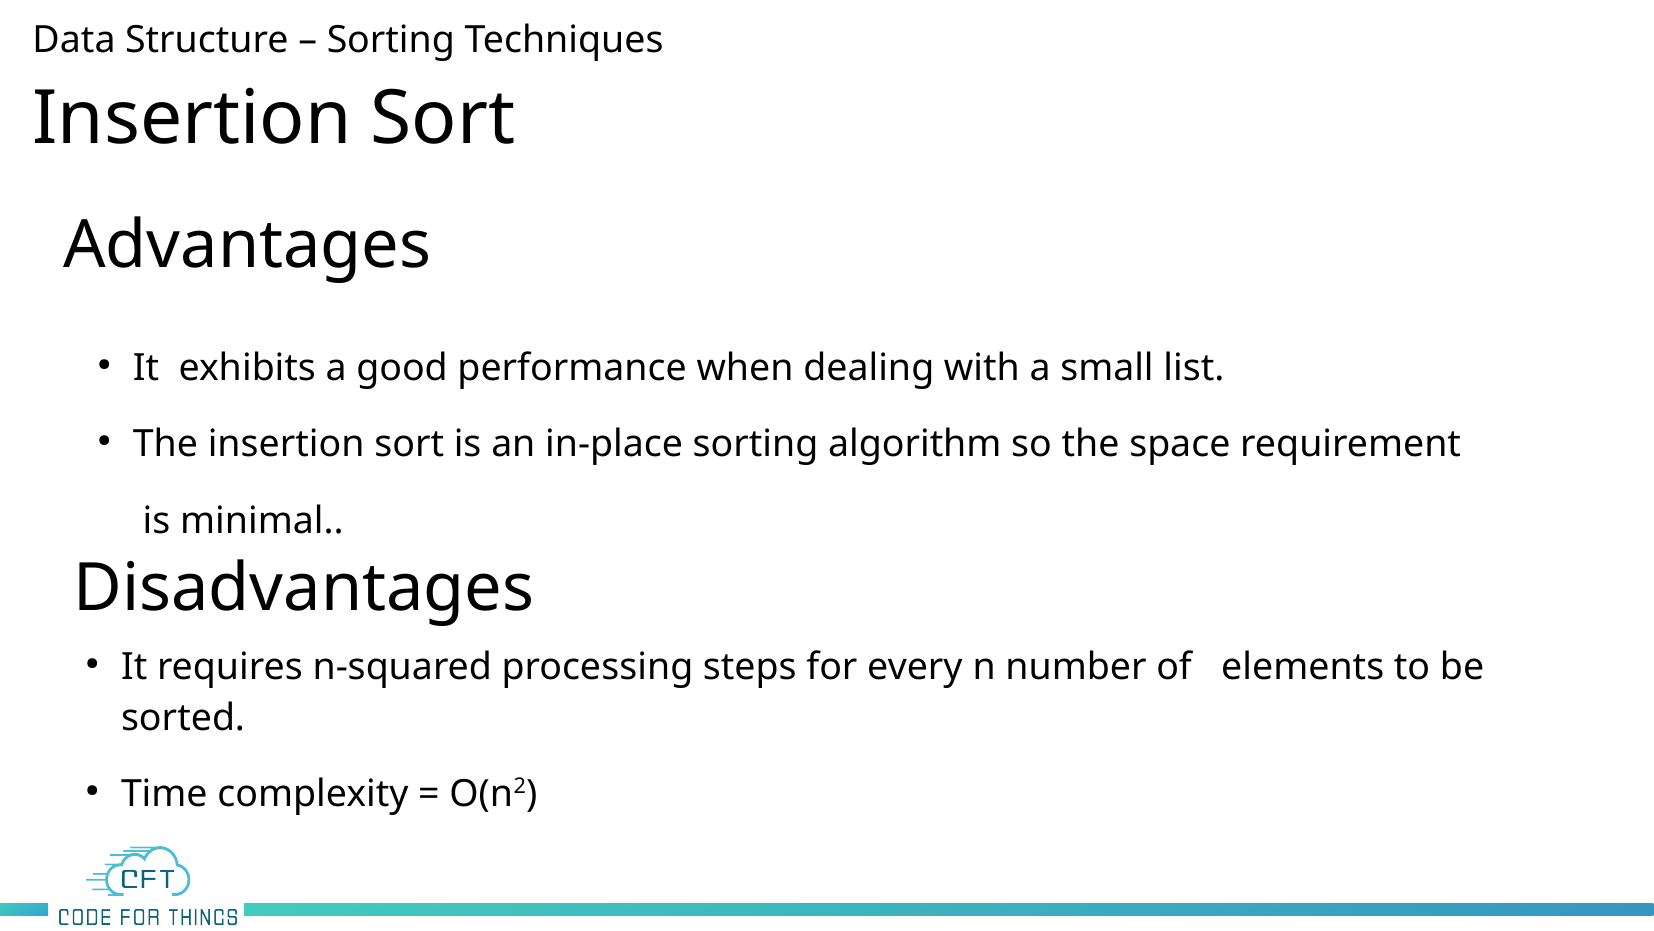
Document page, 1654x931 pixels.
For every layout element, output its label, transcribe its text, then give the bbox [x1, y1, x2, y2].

text_box Advantages [48, 188, 851, 292]
text_box Disadvantages [59, 531, 861, 634]
text_box It exhibits a good performance when dealing with a small list. The insertion sort is an in-place sorting algorithm so the space requirement is minimal.. [82, 307, 1575, 518]
text_box It requires n-squared processing steps for every n number of elements to be sorted. Time complexity = O(n2) [70, 631, 1571, 803]
title Data Structure – Sorting Techniques Insertion Sort [32, 12, 1184, 166]
picture [59, 846, 237, 925]
